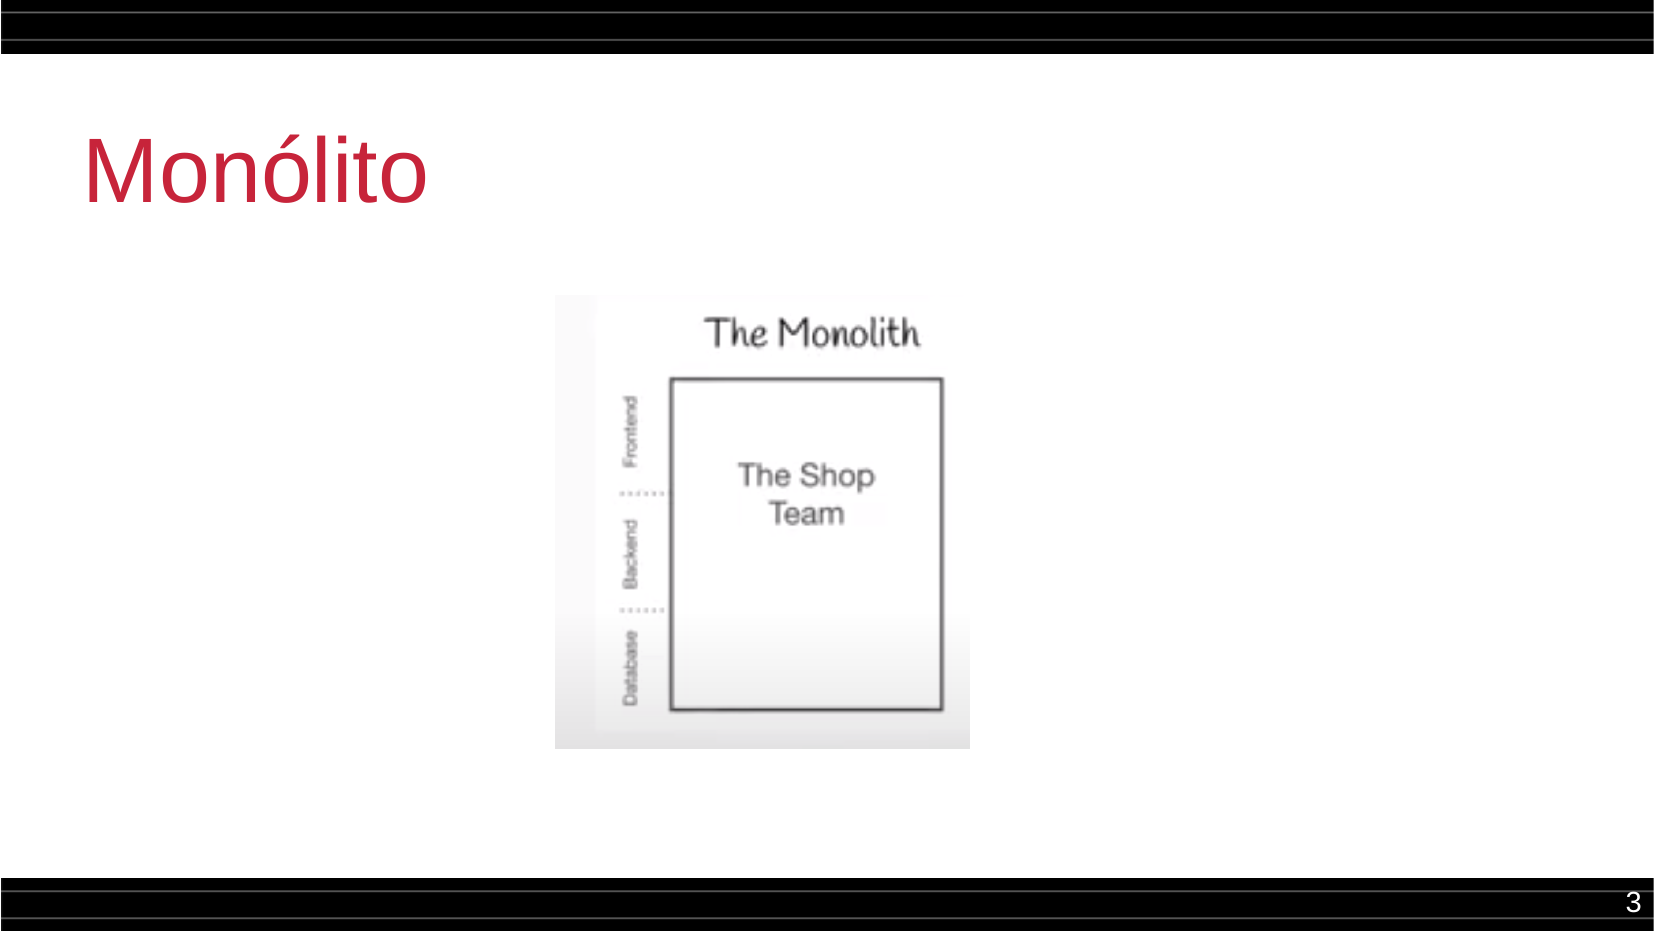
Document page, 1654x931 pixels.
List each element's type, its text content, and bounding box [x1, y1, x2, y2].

picture [1, 878, 1654, 931]
title Monólito [82, 92, 1571, 249]
picture [555, 295, 970, 749]
picture [1, 0, 1654, 54]
